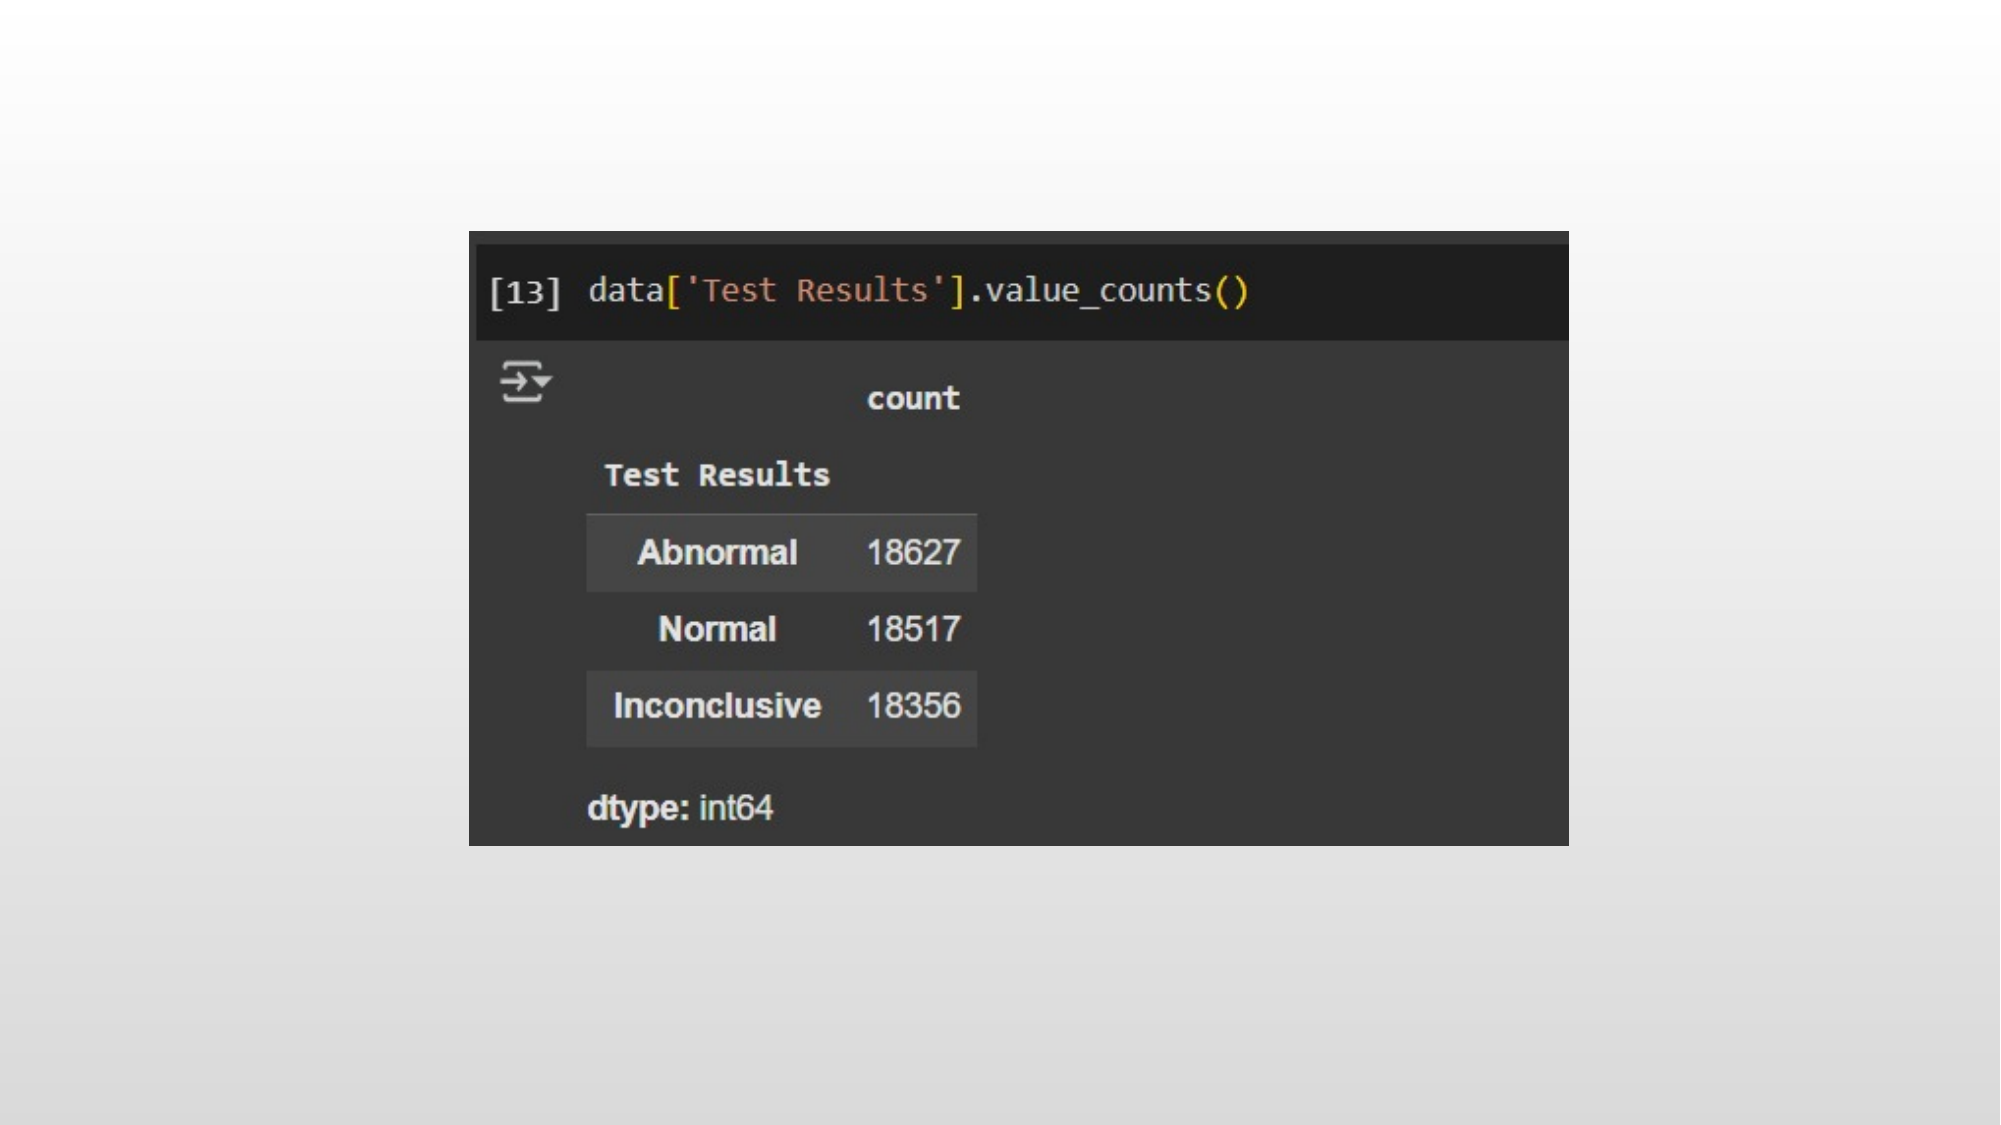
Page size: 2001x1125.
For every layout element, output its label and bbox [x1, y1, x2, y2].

picture [469, 231, 1569, 846]
